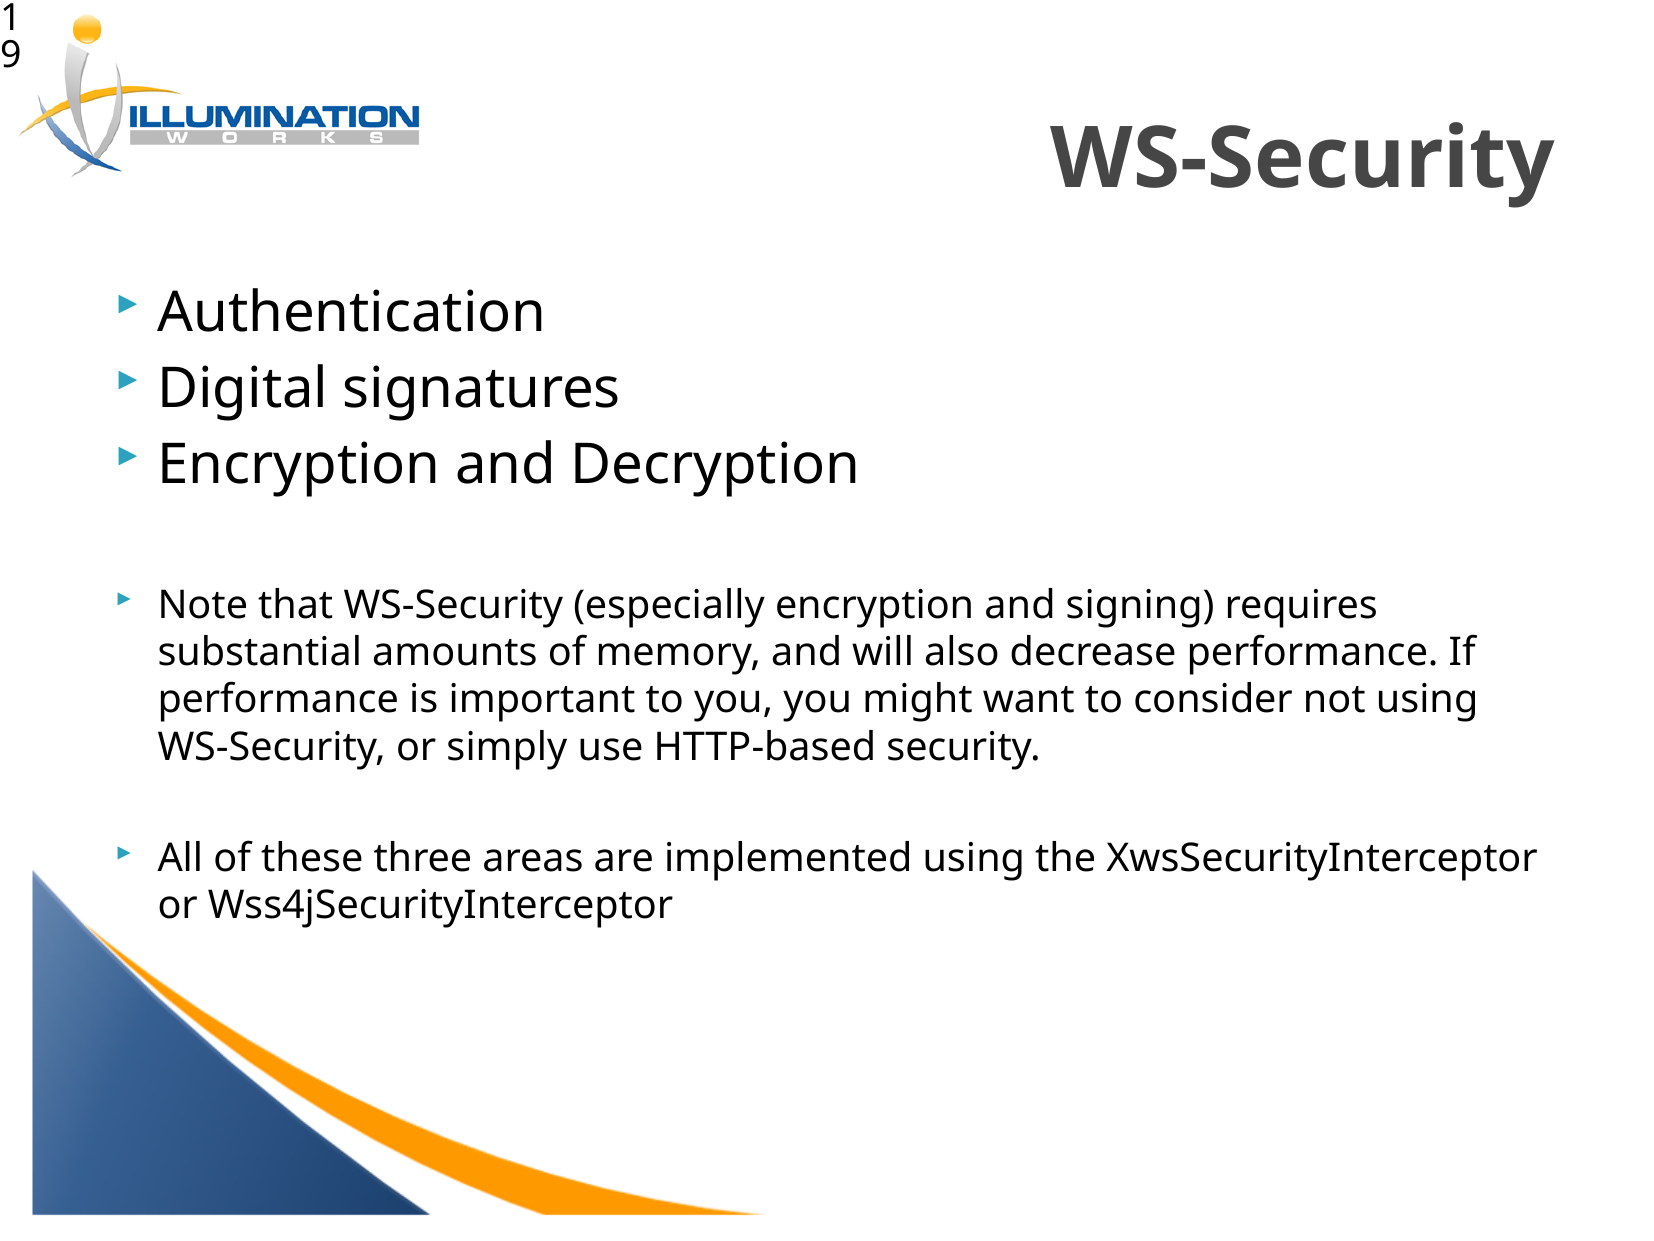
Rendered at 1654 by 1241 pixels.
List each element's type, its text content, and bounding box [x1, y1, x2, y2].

picture [21, 839, 767, 1221]
title WS-Security [82, 49, 1571, 257]
picture [0, 0, 435, 193]
list Authentication Digital signatures Encryption and Decryption Note that WS-Security (especially encryption and signing) requires substantial amounts of memory, and will also decrease performance. If performance is important to you, you might want to consider not using WS-Security, or simply use HTTP-based security. All of these three areas are implemented using the XwsSecurityInterceptor or Wss4jSecurityInterceptor [82, 267, 1571, 1087]
